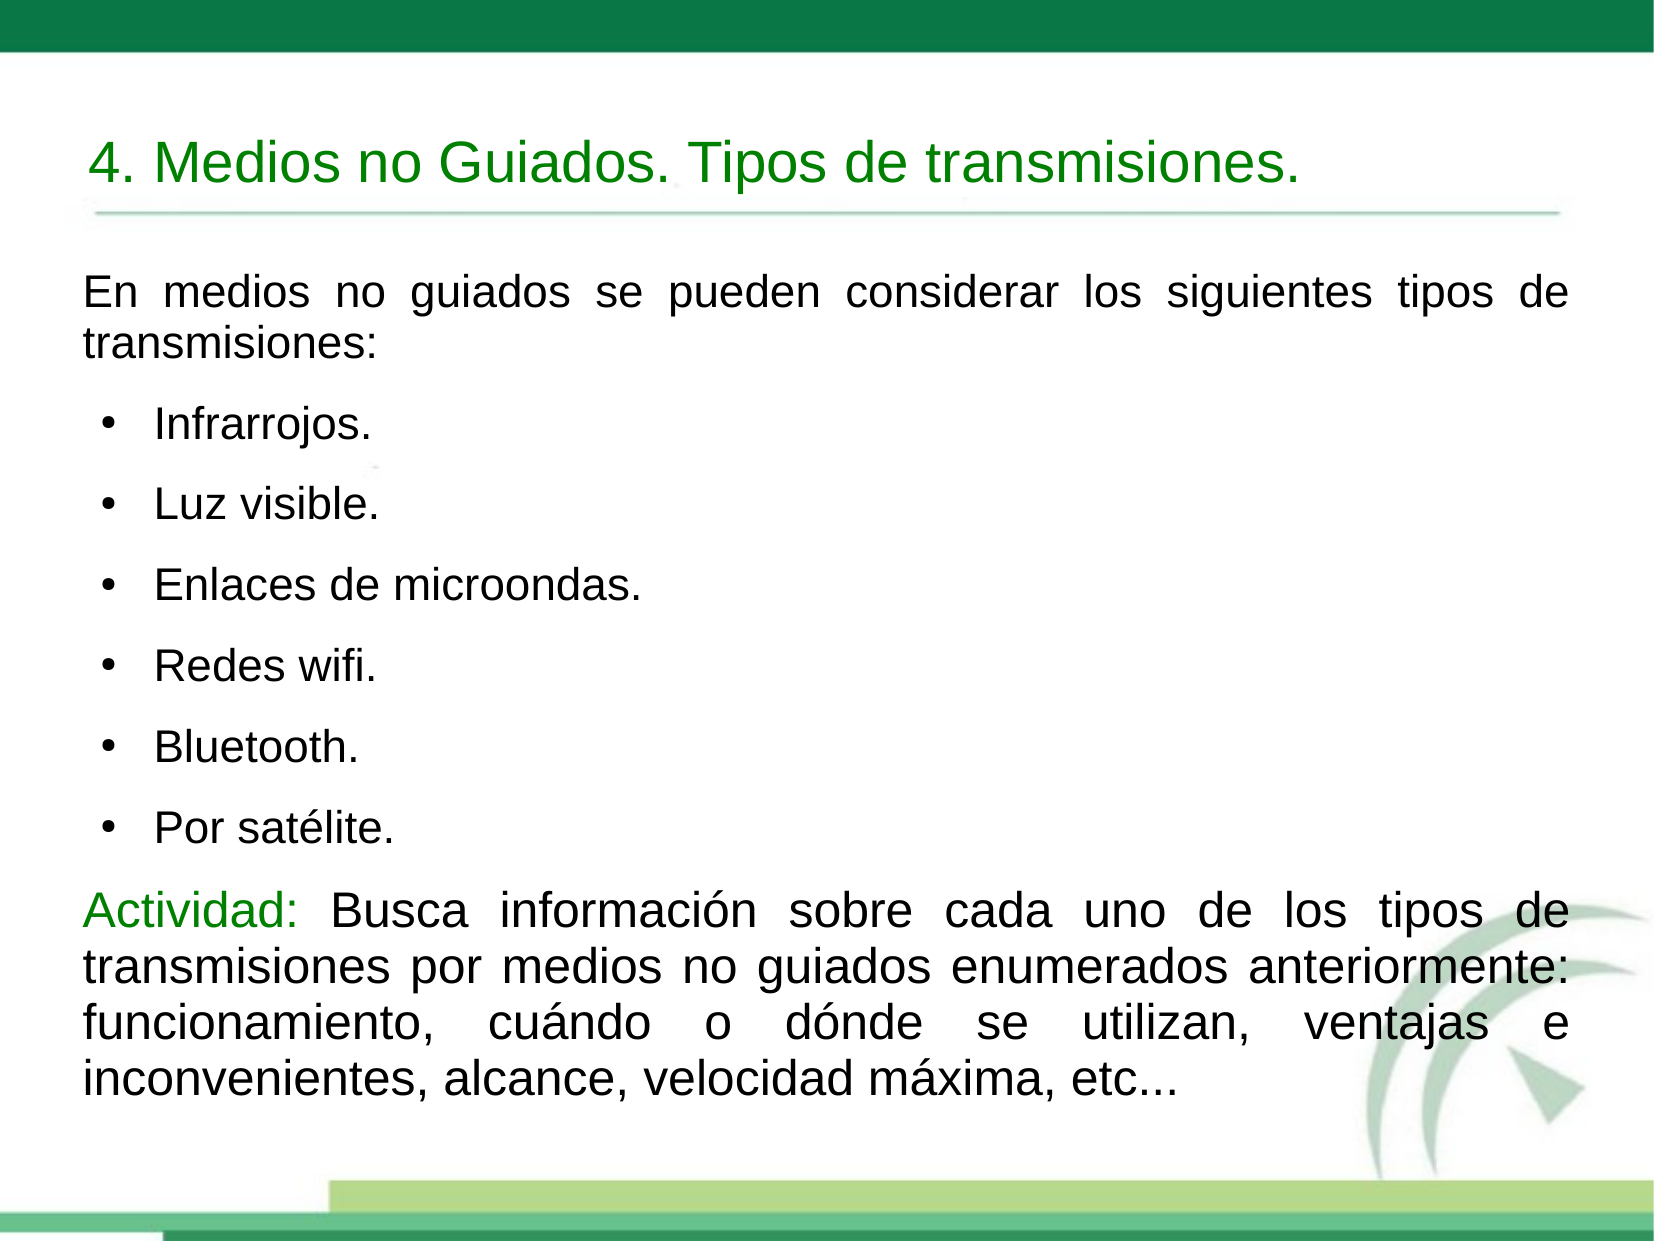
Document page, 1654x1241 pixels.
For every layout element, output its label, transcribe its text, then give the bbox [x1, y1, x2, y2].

list En medios no guiados se pueden considerar los siguientes tipos de transmisiones: Infrarrojos. Luz visible. Enlaces de microondas. Redes wifi. Bluetooth. Por satélite. Actividad: Busca información sobre cada uno de los tipos de transmisiones por medios no guiados enumerados anteriormente: funcionamiento, cuándo o dónde se utilizan, ventajas e inconvenientes, alcance, velocidad máxima, etc... [82, 265, 1571, 1106]
title 4. Medios no Guiados. Tipos de transmisiones. [88, 58, 1577, 266]
picture [0, 0, 1654, 1241]
